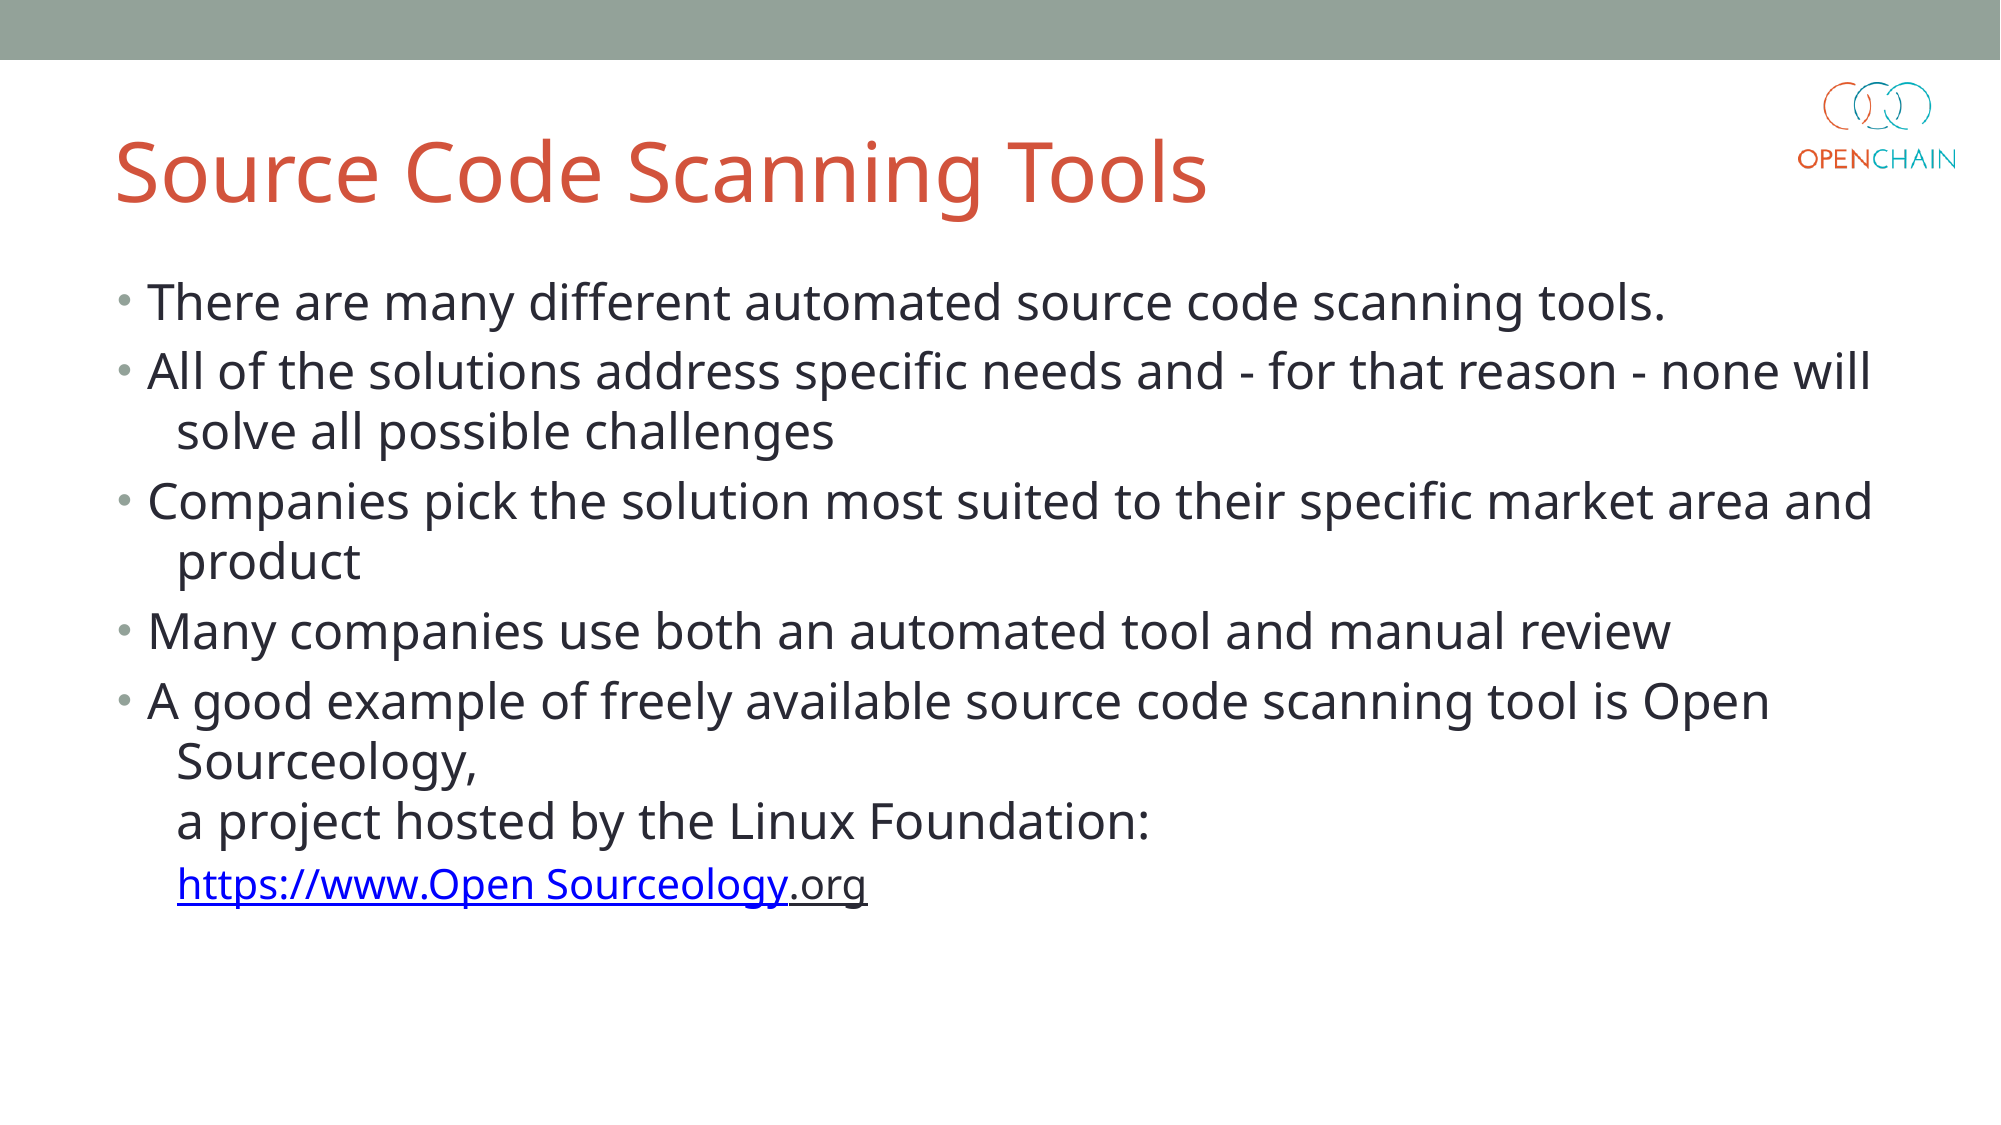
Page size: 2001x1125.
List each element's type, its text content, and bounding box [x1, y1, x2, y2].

text_box Source Code Scanning Tools [100, 88, 1900, 250]
text_box There are many different automated source code scanning tools. All of the solutions address specific needs and - for that reason - none will solve all possible challenges Companies pick the solution most suited to their specific market area and product Many companies use both an automated tool and manual review A good example of freely available source code scanning tool is Open Sourceology, a project hosted by the Linux Foundation: https://www.Open Sourceology.org [102, 262, 1898, 1075]
